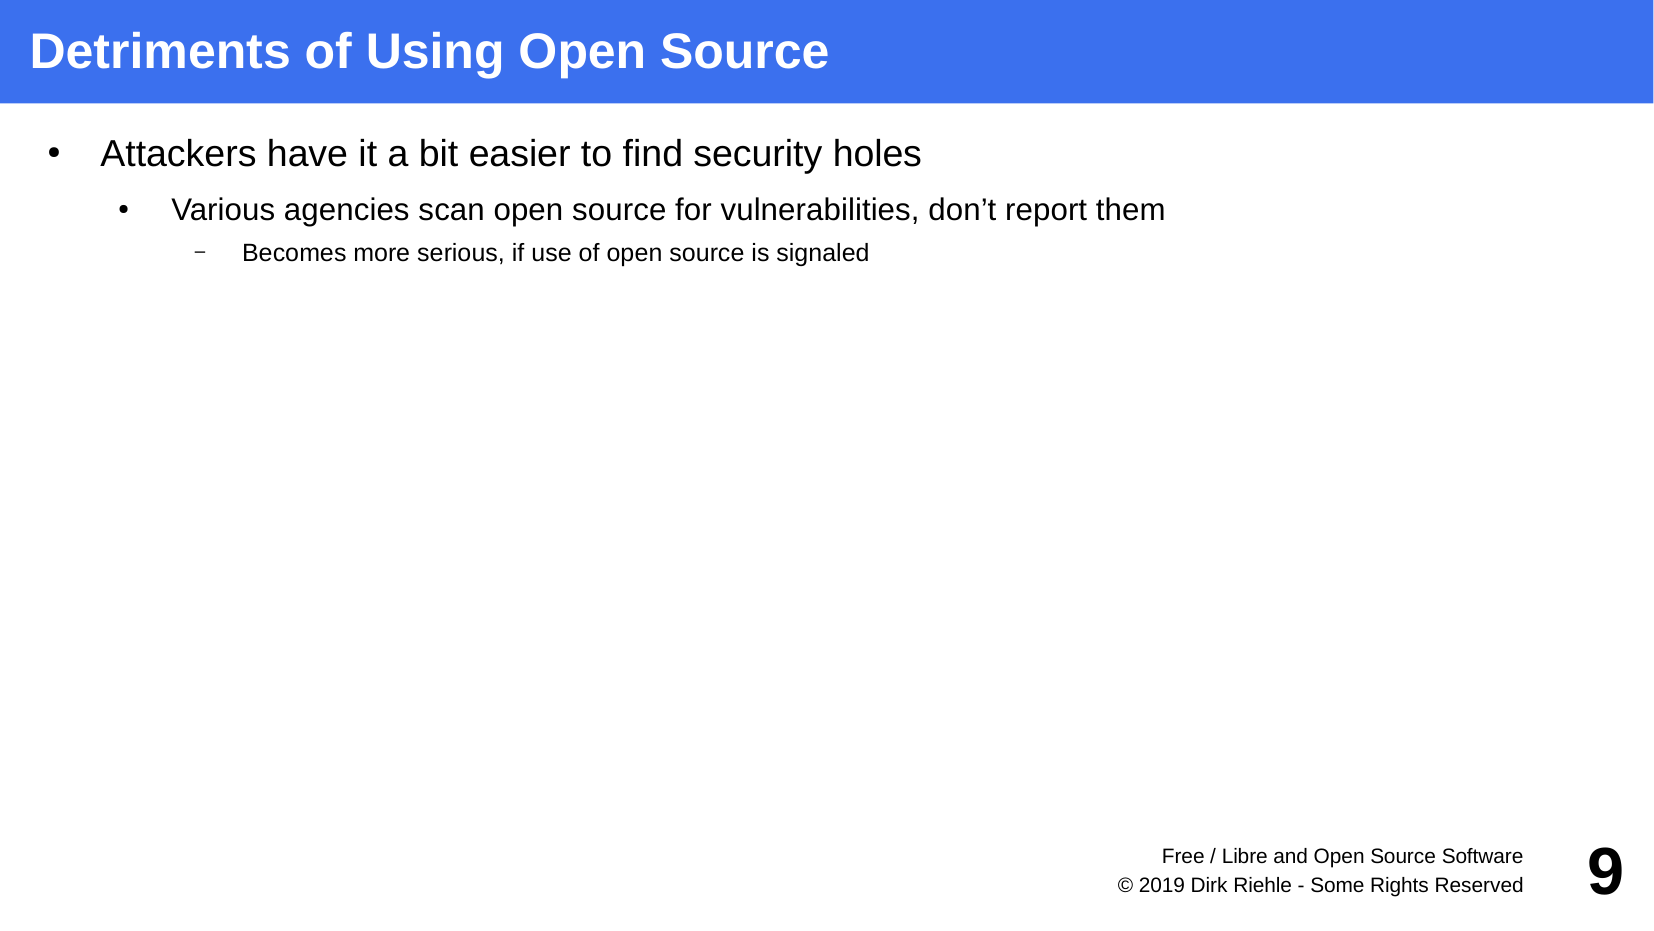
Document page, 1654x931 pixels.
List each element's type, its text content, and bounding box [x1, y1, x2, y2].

title Detriments of Using Open Source [0, 0, 1654, 104]
list Attackers have it a bit easier to find security holes Various agencies scan open source for vulnerabilities, don’t report them Becomes more serious, if use of open source is signaled [29, 132, 1625, 813]
